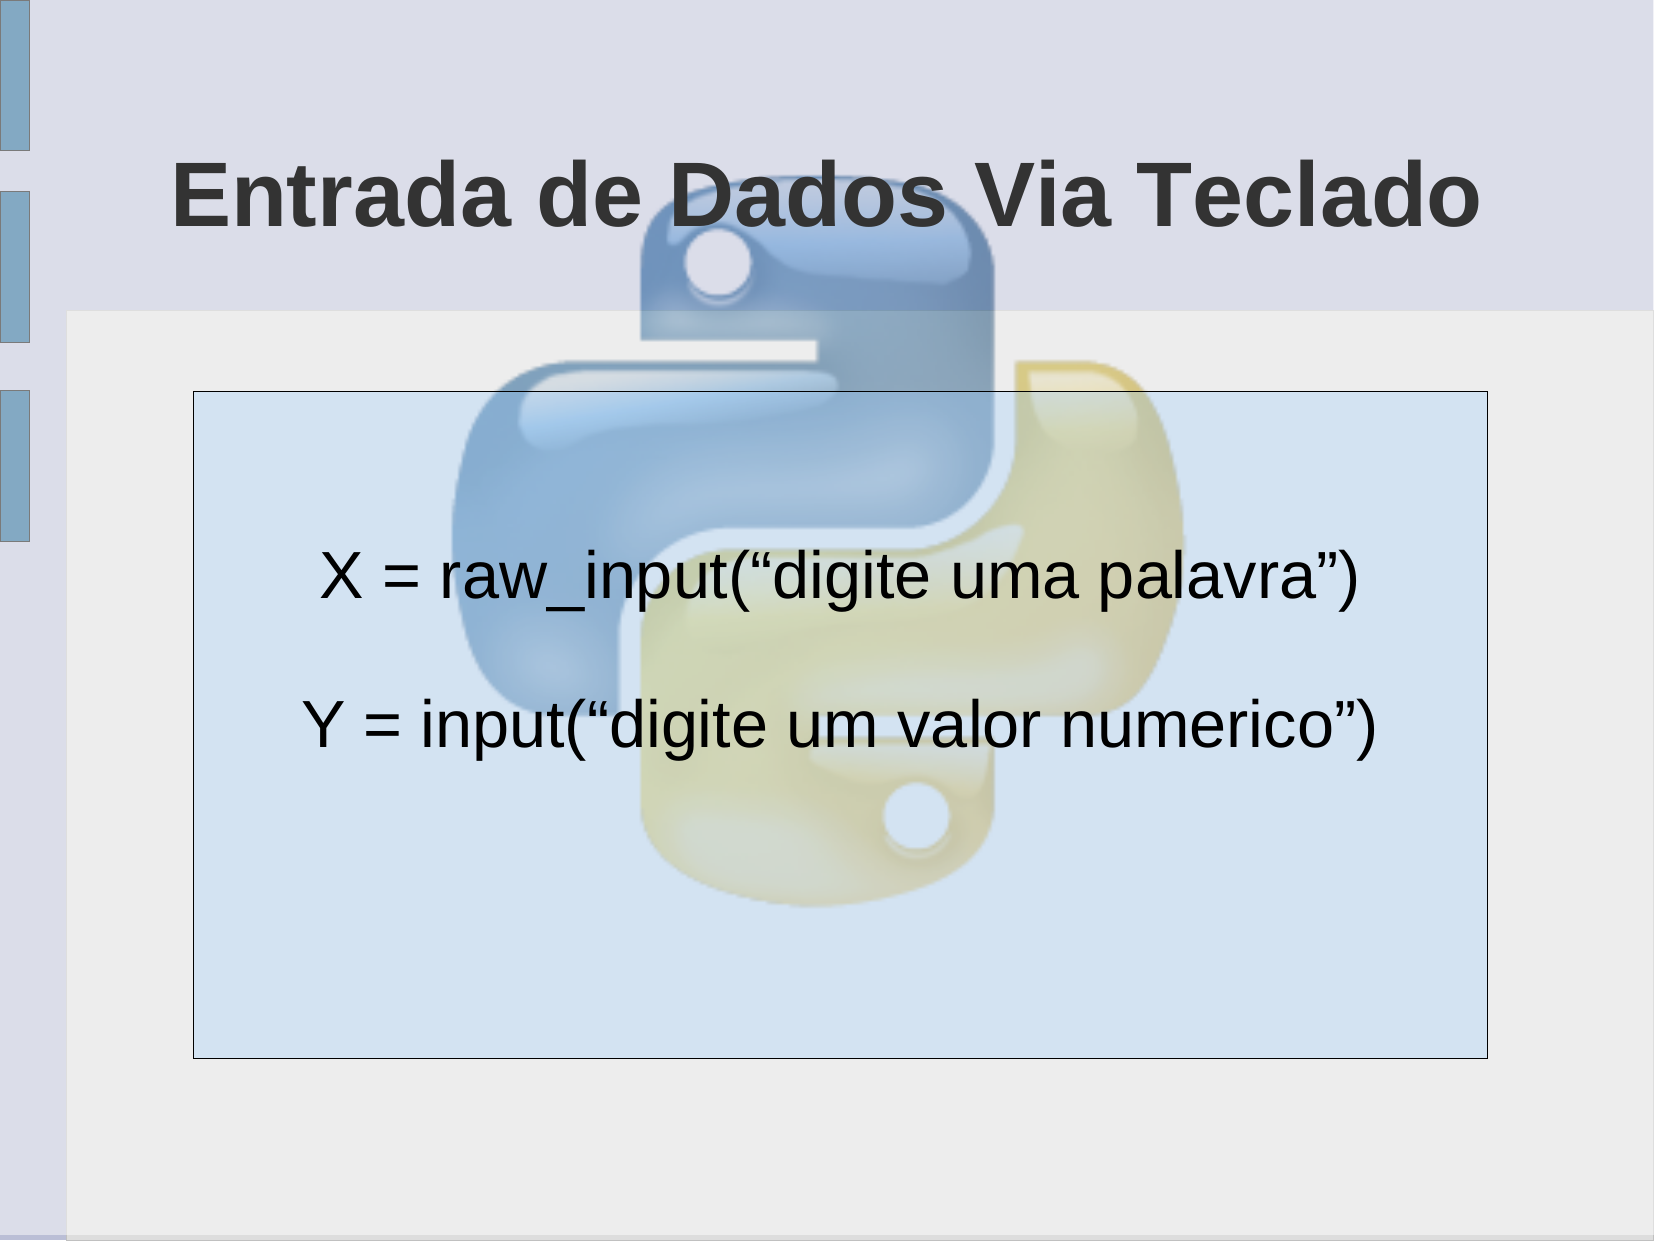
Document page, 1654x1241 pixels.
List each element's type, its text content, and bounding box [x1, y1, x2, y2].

text_box X = raw_input(“digite uma palavra”) Y = input(“digite um valor numerico”) [193, 391, 1488, 1059]
picture [0, 0, 1654, 1235]
title Entrada de Dados Via Teclado [121, 91, 1534, 299]
